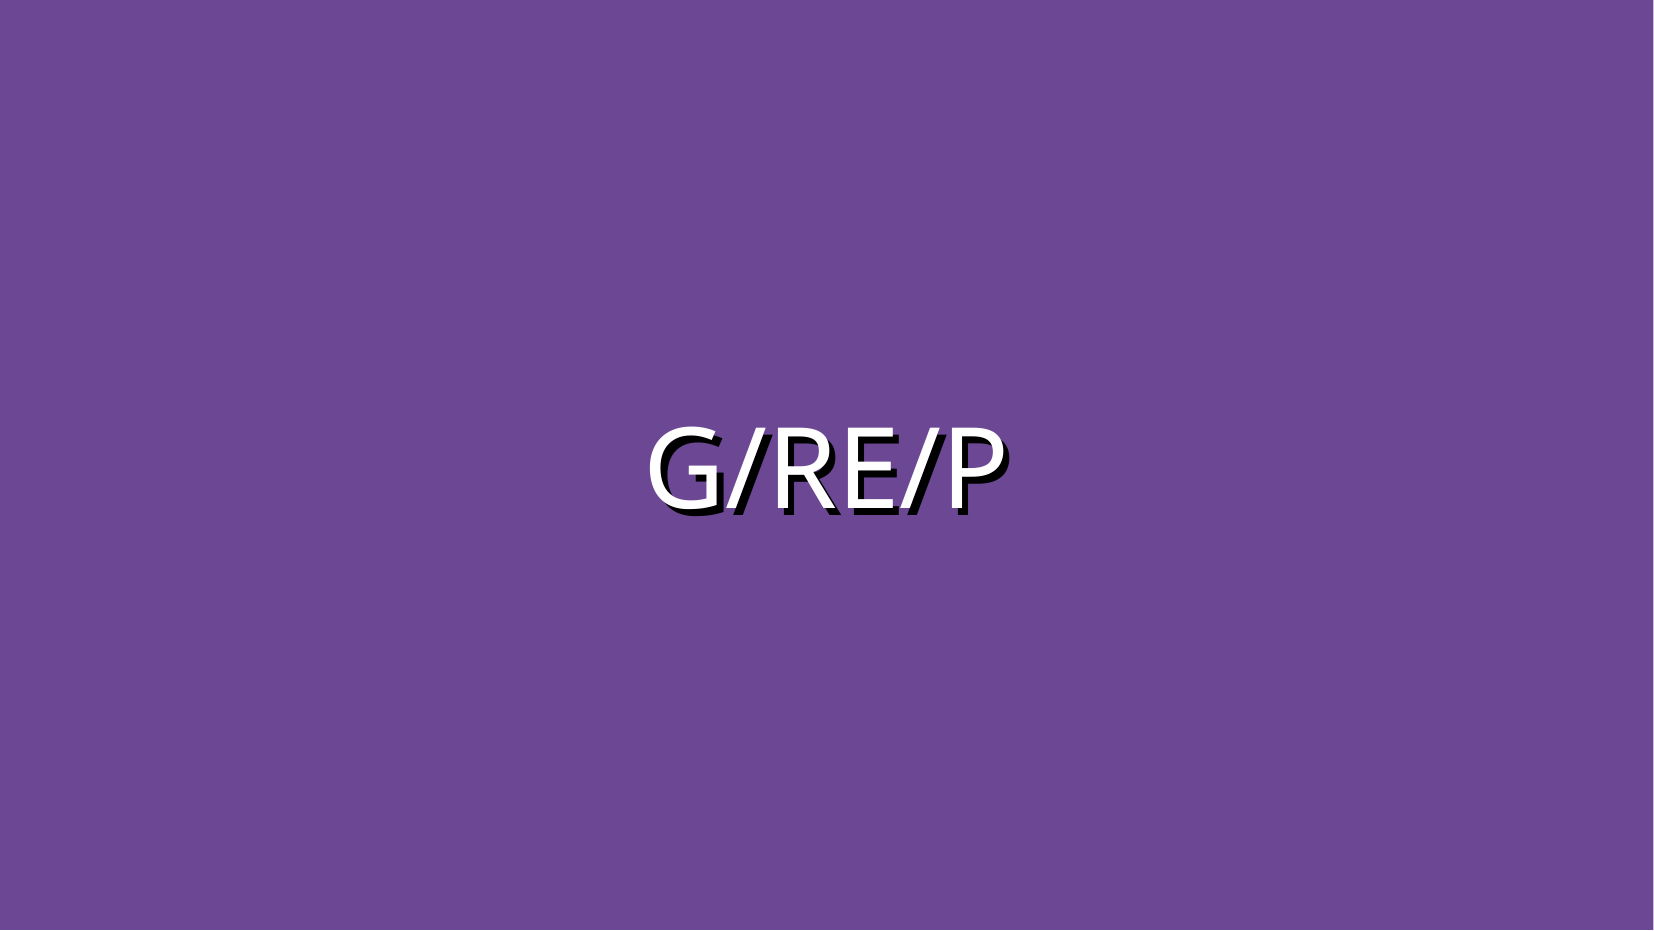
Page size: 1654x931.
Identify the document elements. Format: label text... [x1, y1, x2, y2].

subtitle G/RE/P [82, 105, 1571, 826]
